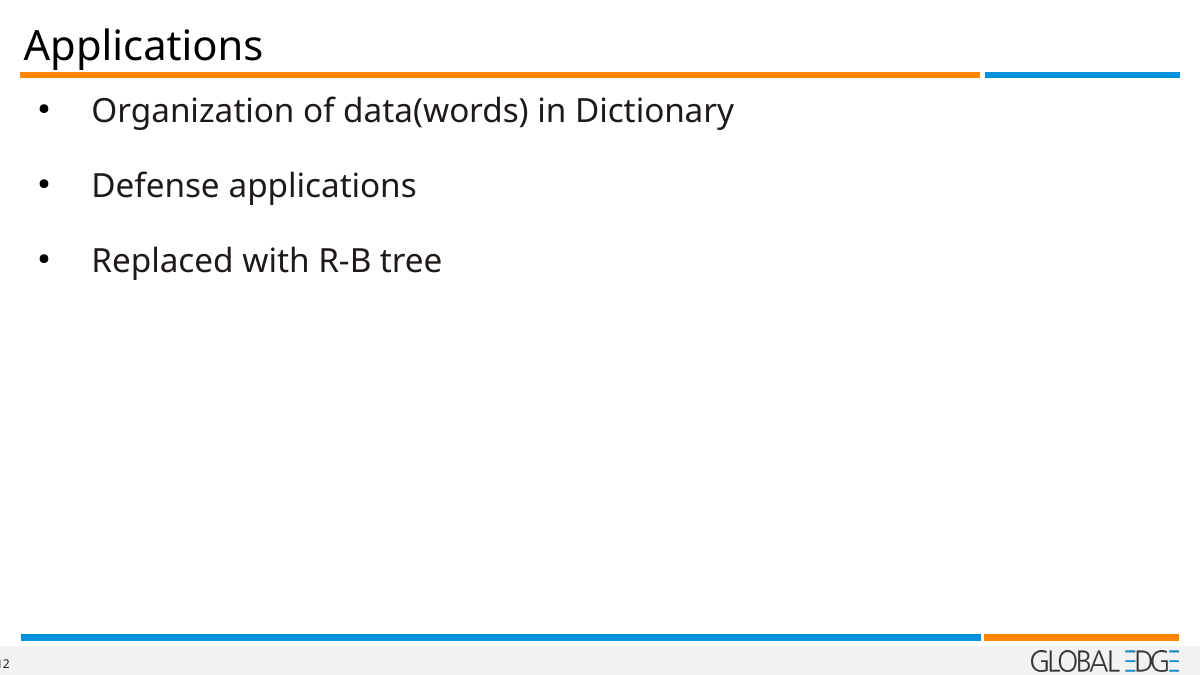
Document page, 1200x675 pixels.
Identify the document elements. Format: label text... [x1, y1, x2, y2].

list Organization of data(words) in Dictionary Defense applications Replaced with R-B tree [20, 87, 1179, 628]
title Applications [23, 17, 1099, 71]
picture [1031, 650, 1179, 672]
